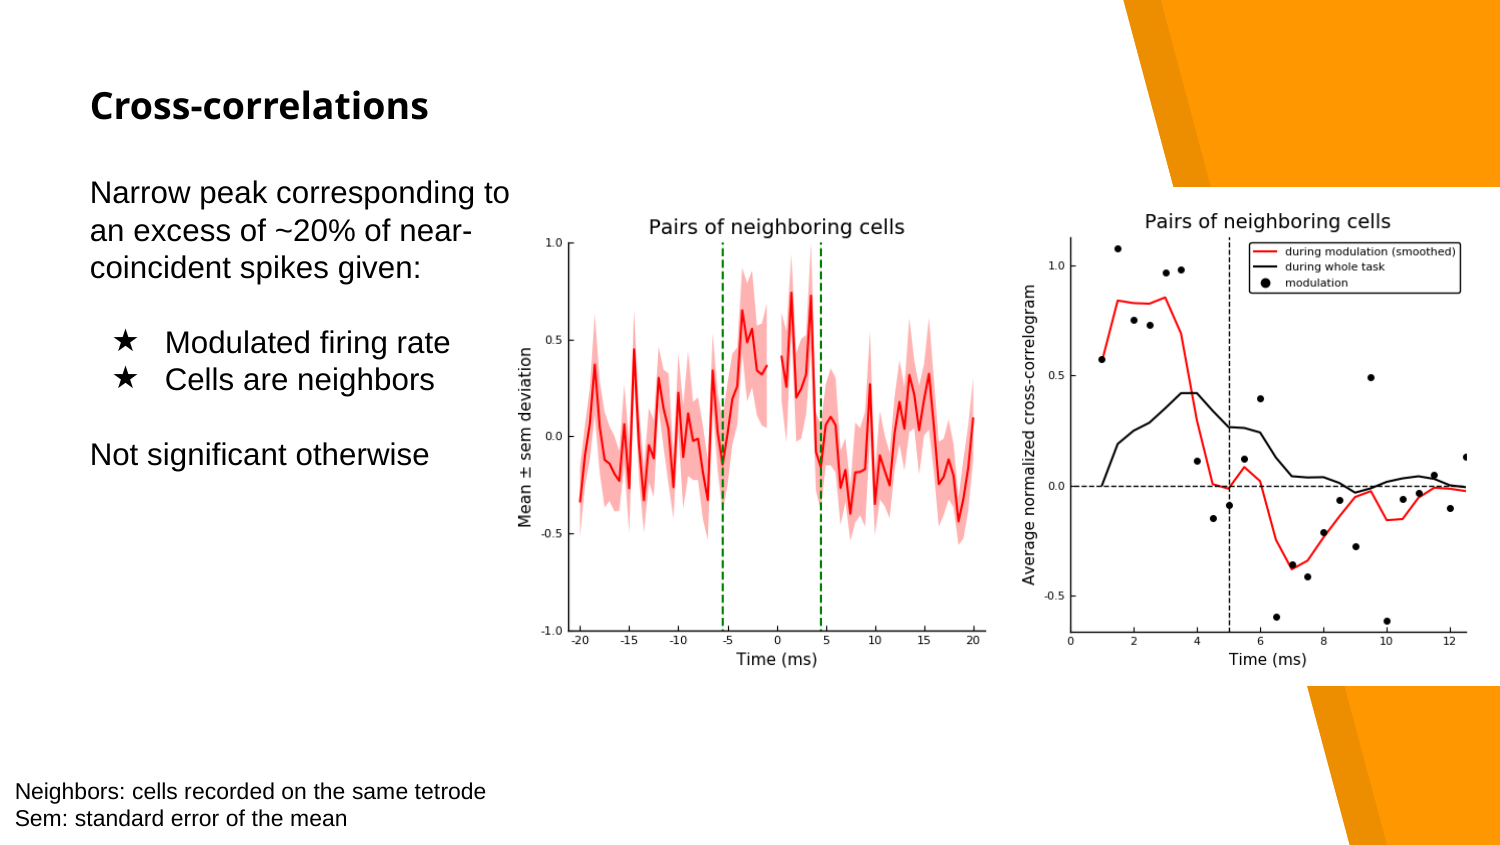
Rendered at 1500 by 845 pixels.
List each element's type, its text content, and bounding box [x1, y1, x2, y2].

text_box Neighbors: cells recorded on the same tetrode Sem: standard error of the mean [0, 769, 563, 845]
picture [551, 187, 1500, 686]
text_box Cross-correlations Narrow peak corresponding to an excess of ~20% of near-coincident spikes given: Modulated firing rate Cells are neighbors Not significant otherwise [74, 75, 551, 720]
